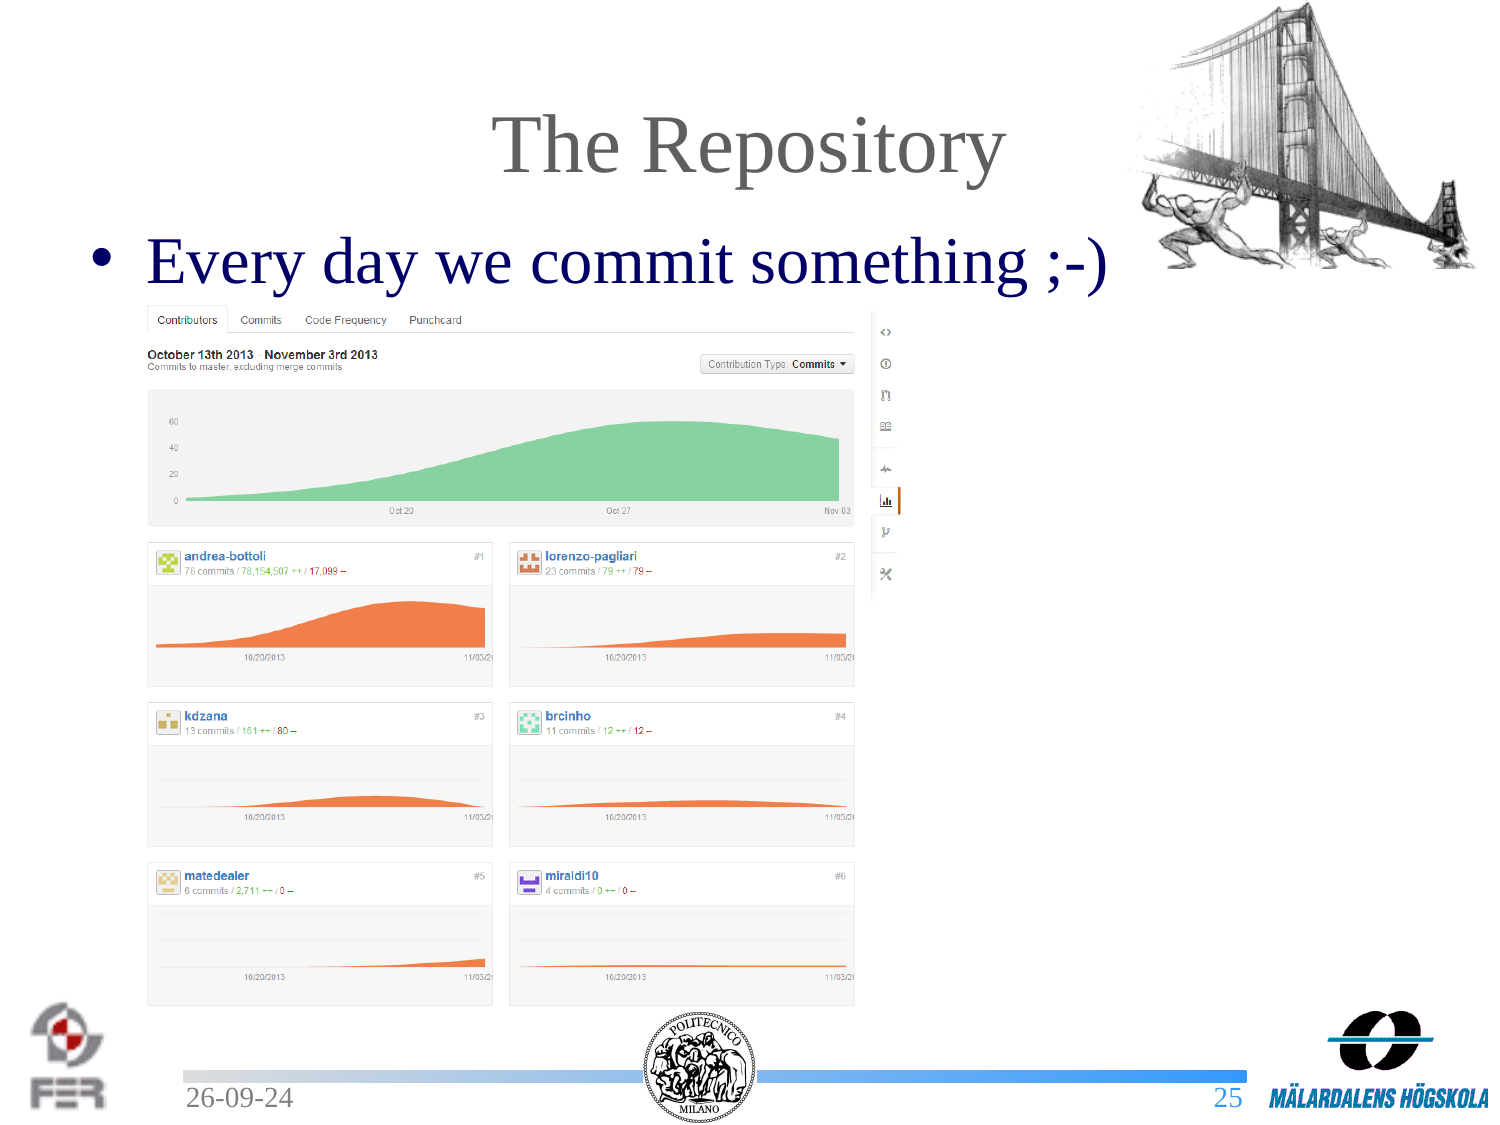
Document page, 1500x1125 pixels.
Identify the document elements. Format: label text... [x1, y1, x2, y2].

title The Repository [75, 45, 1122, 209]
list Every day we commit something ;-) [75, 209, 1426, 952]
picture [1122, 0, 1477, 269]
picture [1435, 1096, 1441, 1104]
text_box 13-11-06 [171, 1070, 396, 1114]
picture [1368, 1093, 1374, 1104]
picture [138, 302, 904, 1123]
text_box <numero> [1186, 1070, 1258, 1114]
picture [29, 987, 107, 1125]
picture [1269, 1011, 1488, 1108]
picture [1454, 1091, 1459, 1108]
